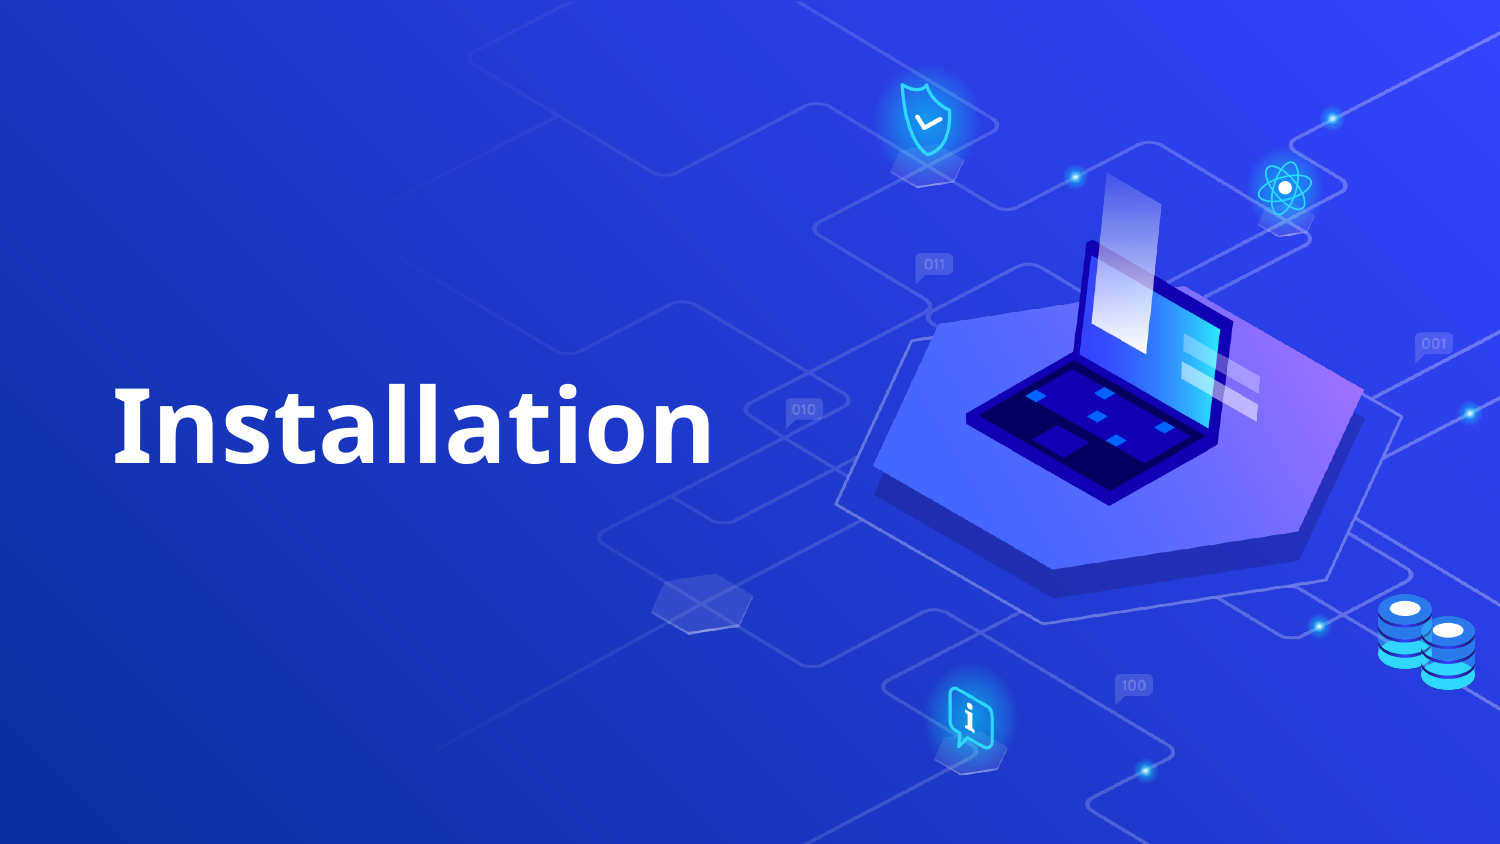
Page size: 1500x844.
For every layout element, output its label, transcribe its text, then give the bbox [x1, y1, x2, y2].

picture [0, 0, 1500, 844]
text_box Installation [112, 326, 857, 517]
